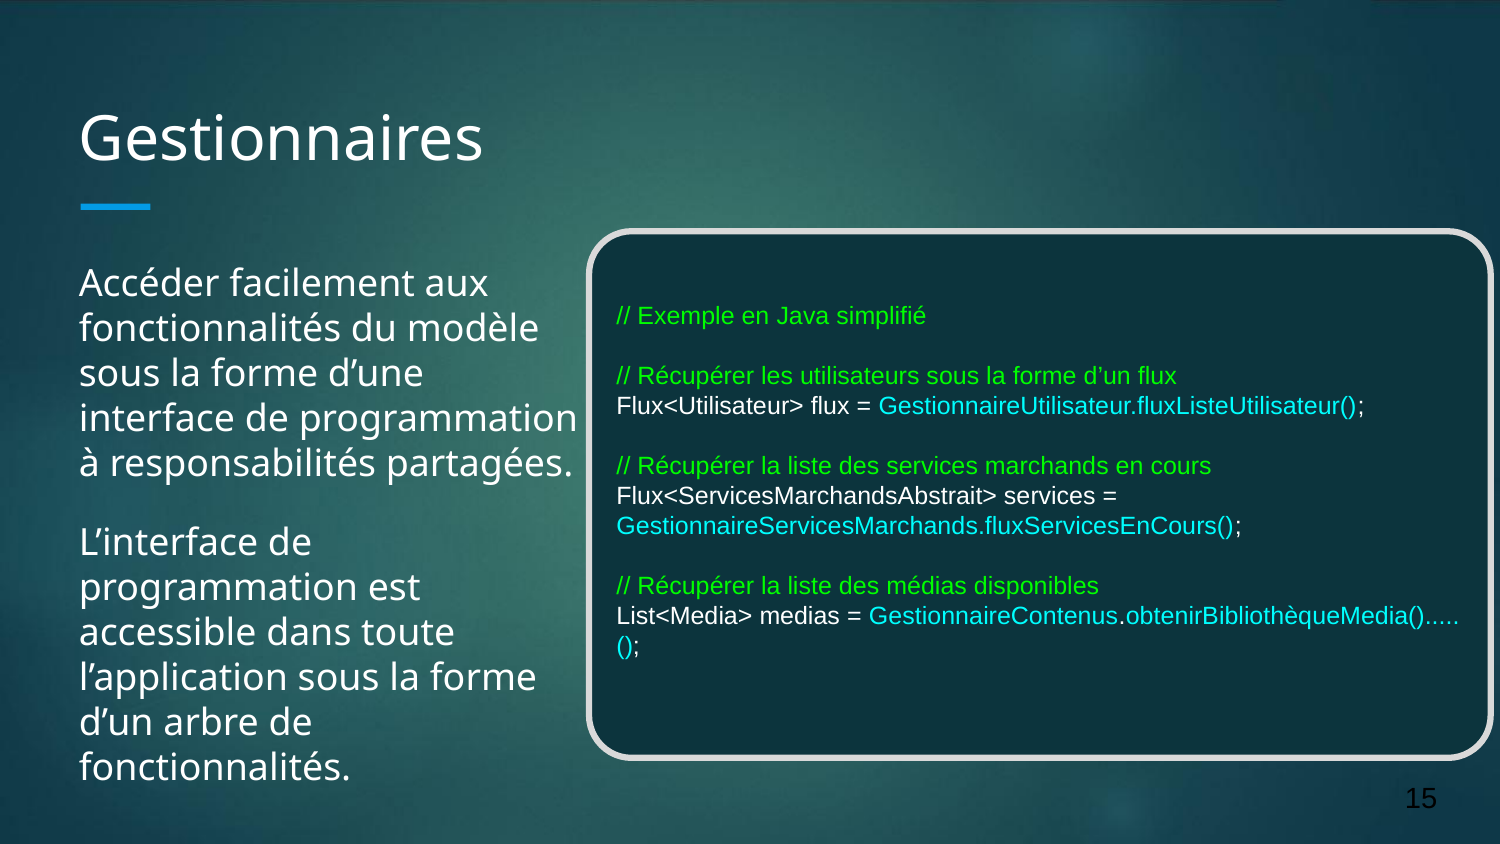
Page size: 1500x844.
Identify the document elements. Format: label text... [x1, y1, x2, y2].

text_box // Exemple en Java simplifié // Récupérer les utilisateurs sous la forme d’un flux Flux<Utilisateur> flux = GestionnaireUtilisateur.fluxListeUtilisateur(); // Récupérer la liste des services marchands en cours Flux<ServicesMarchandsAbstrait> services = GestionnaireServicesMarchands.fluxServicesEnCours(); // Récupérer la liste des médias disponibles List<Media> medias = GestionnaireContenus.obtenirBibliothèqueMedia().....(); [589, 231, 1491, 758]
list Accéder facilement aux fonctionnalités du modèle sous la forme d’une interface de programmation à responsabilités partagées. L’interface de programmation est accessible dans toute l’application sous la forme d’un arbre de fonctionnalités. [63, 244, 601, 750]
picture [0, 0, 1500, 844]
title Gestionnaires [63, 75, 1437, 188]
slide_number <number> [1389, 764, 1480, 830]
